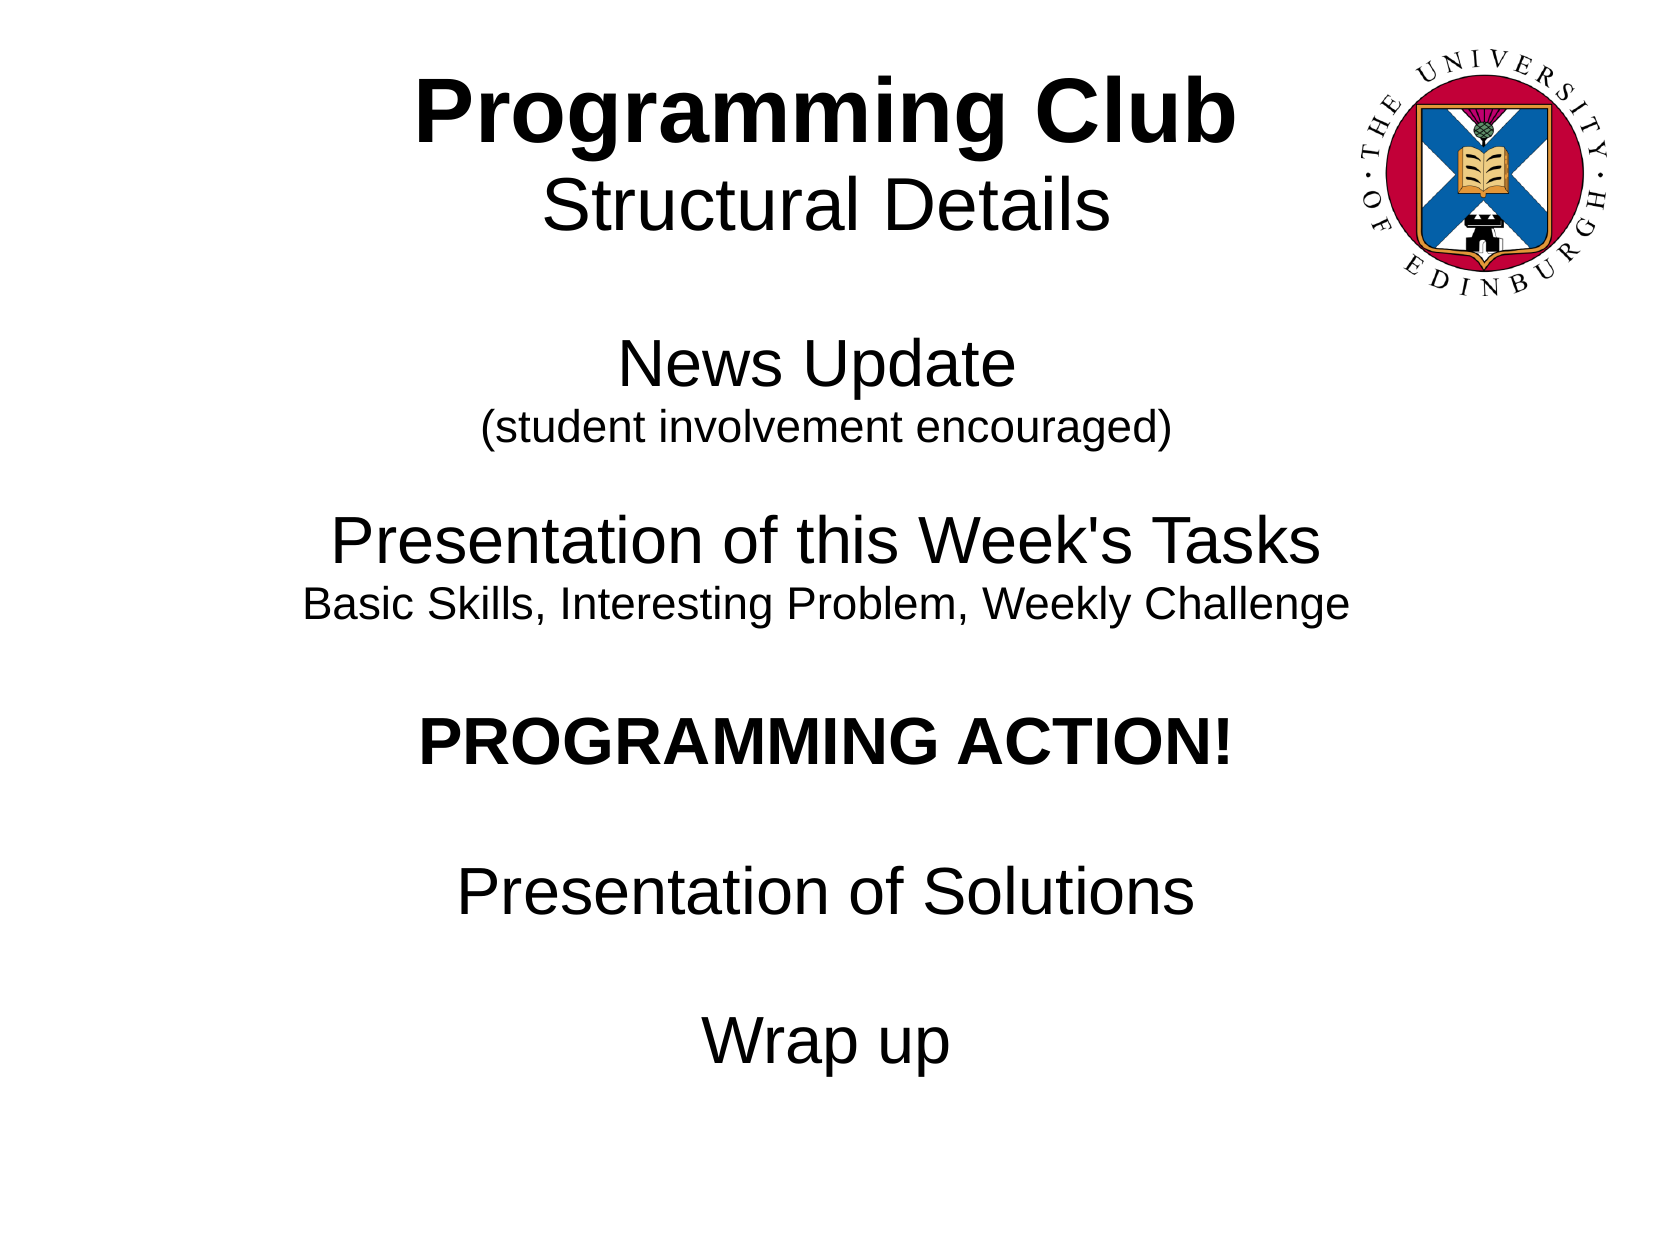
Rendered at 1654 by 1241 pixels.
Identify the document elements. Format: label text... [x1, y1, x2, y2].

subtitle News Update (student involvement encouraged) Presentation of this Week's Tasks Basic Skills, Interesting Problem, Weekly Challenge PROGRAMMING ACTION! Presentation of Solutions Wrap up [82, 326, 1571, 1079]
title Programming Club Structural Details [82, 49, 1361, 257]
picture [1361, 49, 1607, 296]
